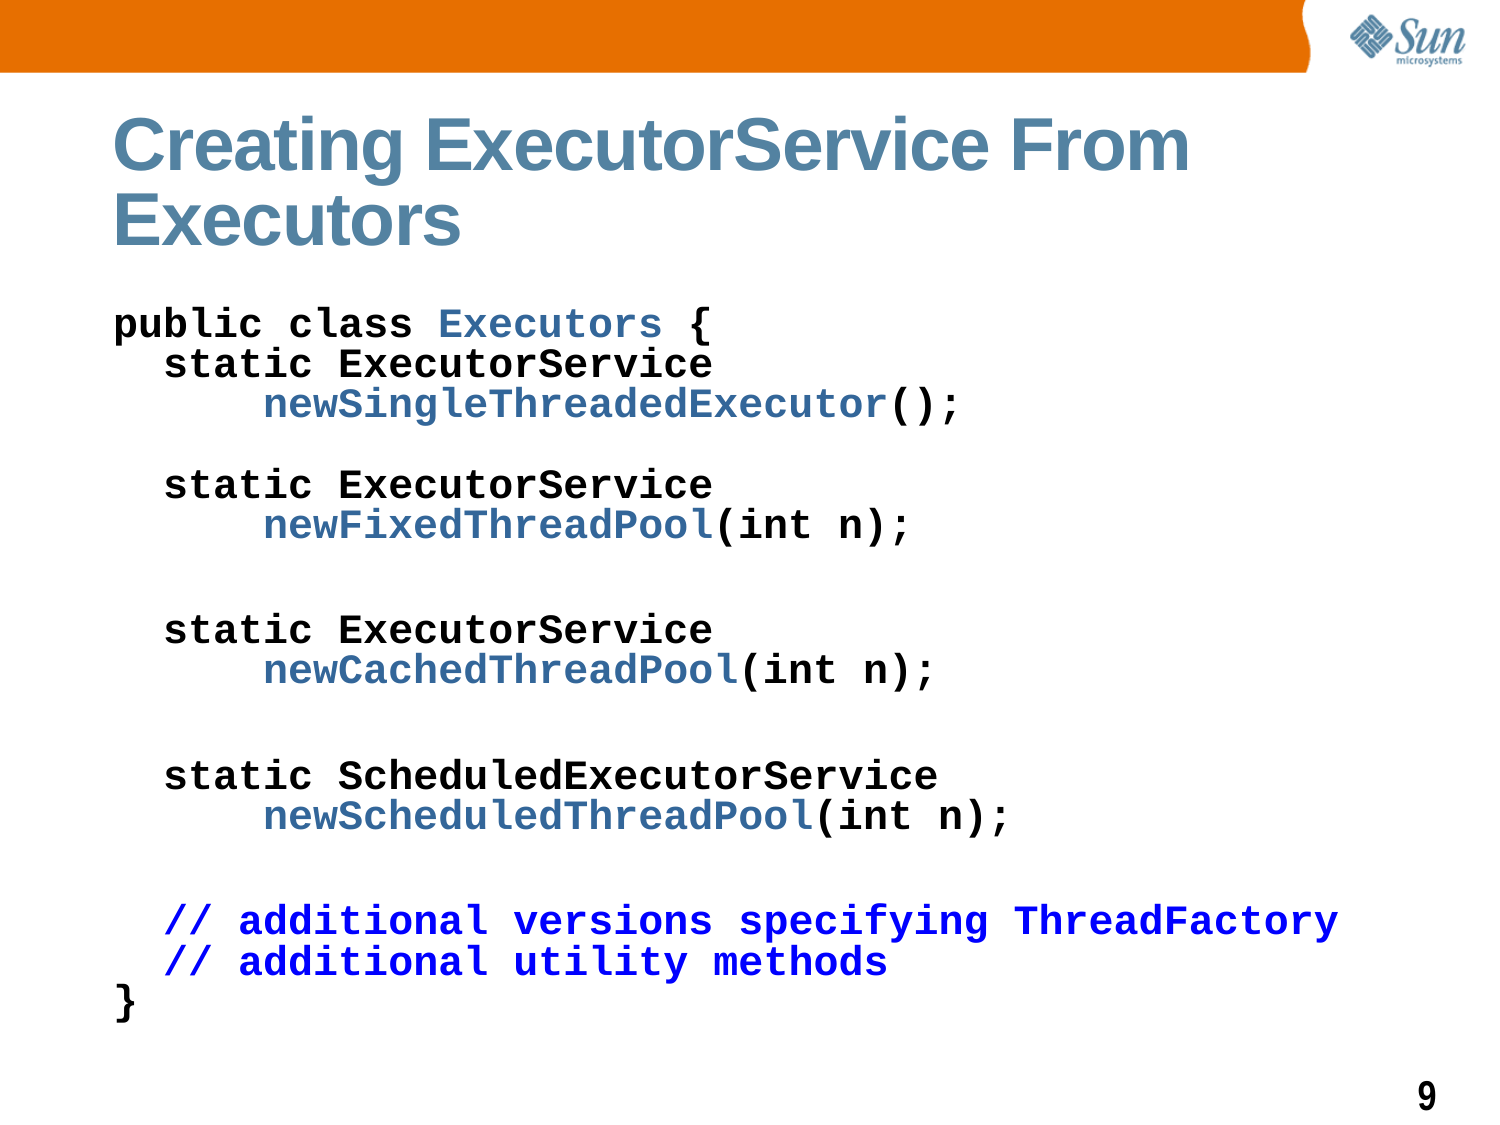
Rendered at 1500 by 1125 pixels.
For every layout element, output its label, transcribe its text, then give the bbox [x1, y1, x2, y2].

list public class Executors { static ExecutorService newSingleThreadedExecutor(); static ExecutorService newFixedThreadPool(int n); static ExecutorService newCachedThreadPool(int n); static ScheduledExecutorService newScheduledThreadPool(int n); // additional versions specifying ThreadFactory // additional utility methods } [113, 305, 1418, 1125]
picture [0, 0, 1500, 75]
title Creating ExecutorService From Executors [112, 109, 1403, 298]
